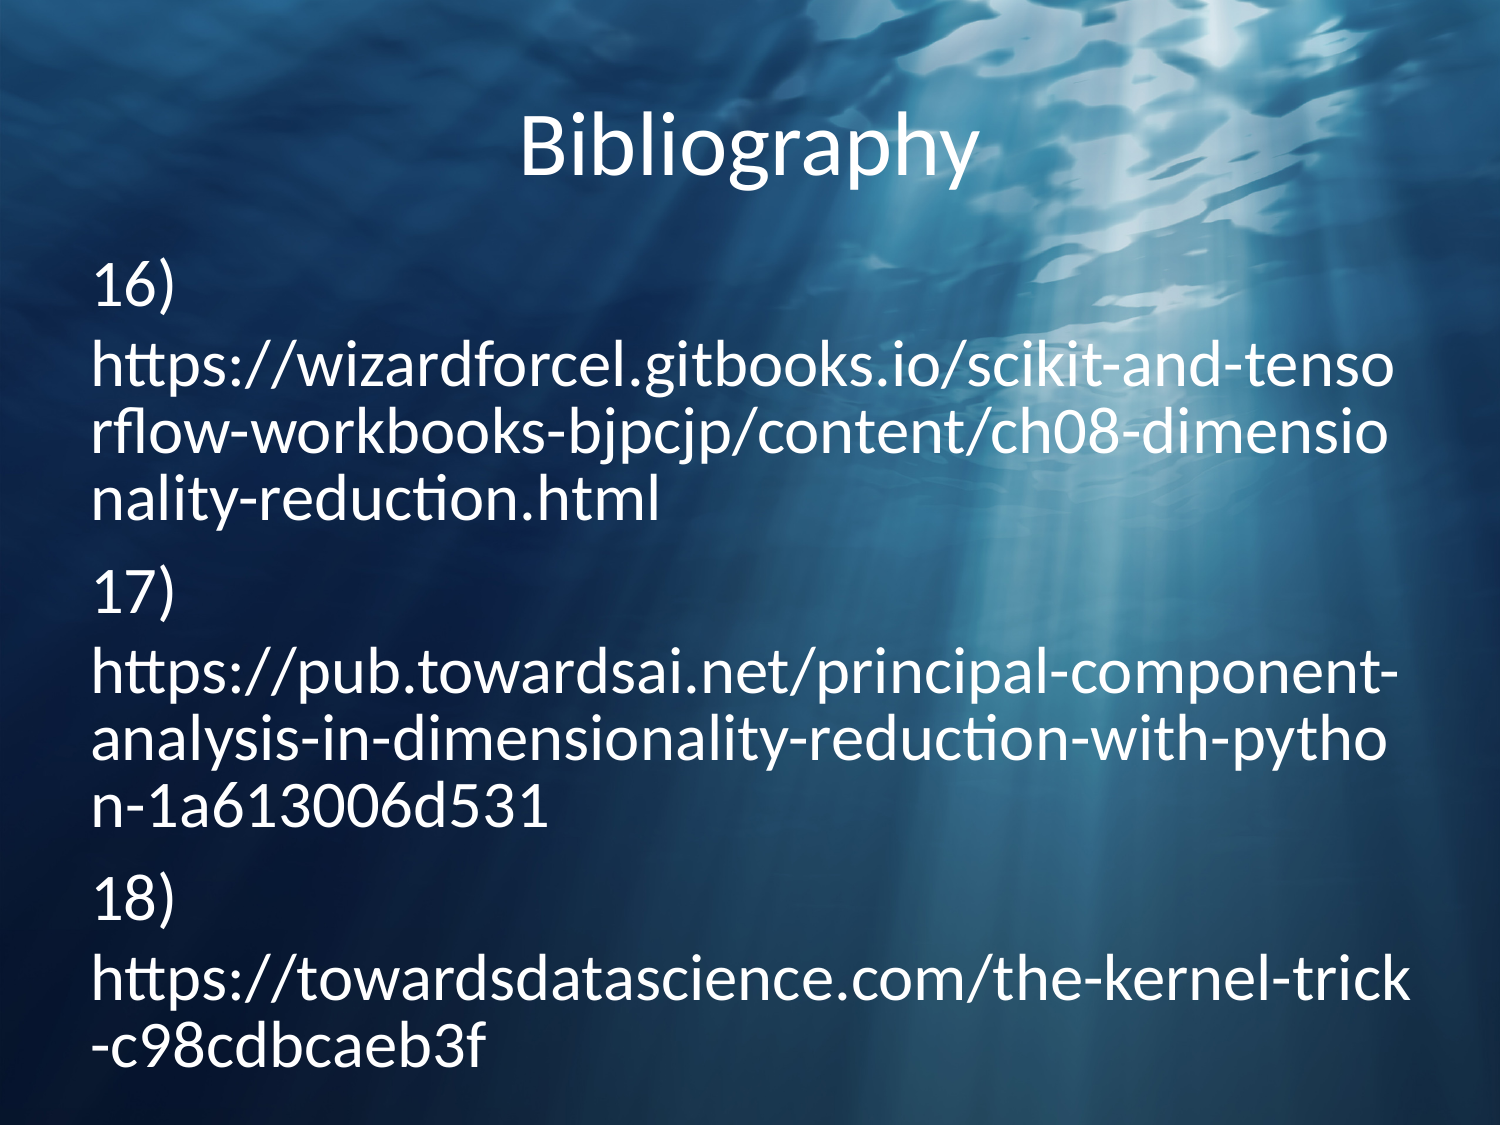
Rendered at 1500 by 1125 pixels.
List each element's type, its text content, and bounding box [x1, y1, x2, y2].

list 16) https://wizardforcel.gitbooks.io/scikit-and-tensorflow-workbooks-bjpcjp/content/ch08-dimensionality-reduction.html 17) https://pub.towardsai.net/principal-component-analysis-in-dimensionality-reduction-with-python-1a613006d531 18) https://towardsdatascience.com/the-kernel-trick-c98cdbcaeb3f [75, 232, 1425, 975]
picture [0, 0, 1500, 1125]
title Bibliography [75, 45, 1425, 232]
